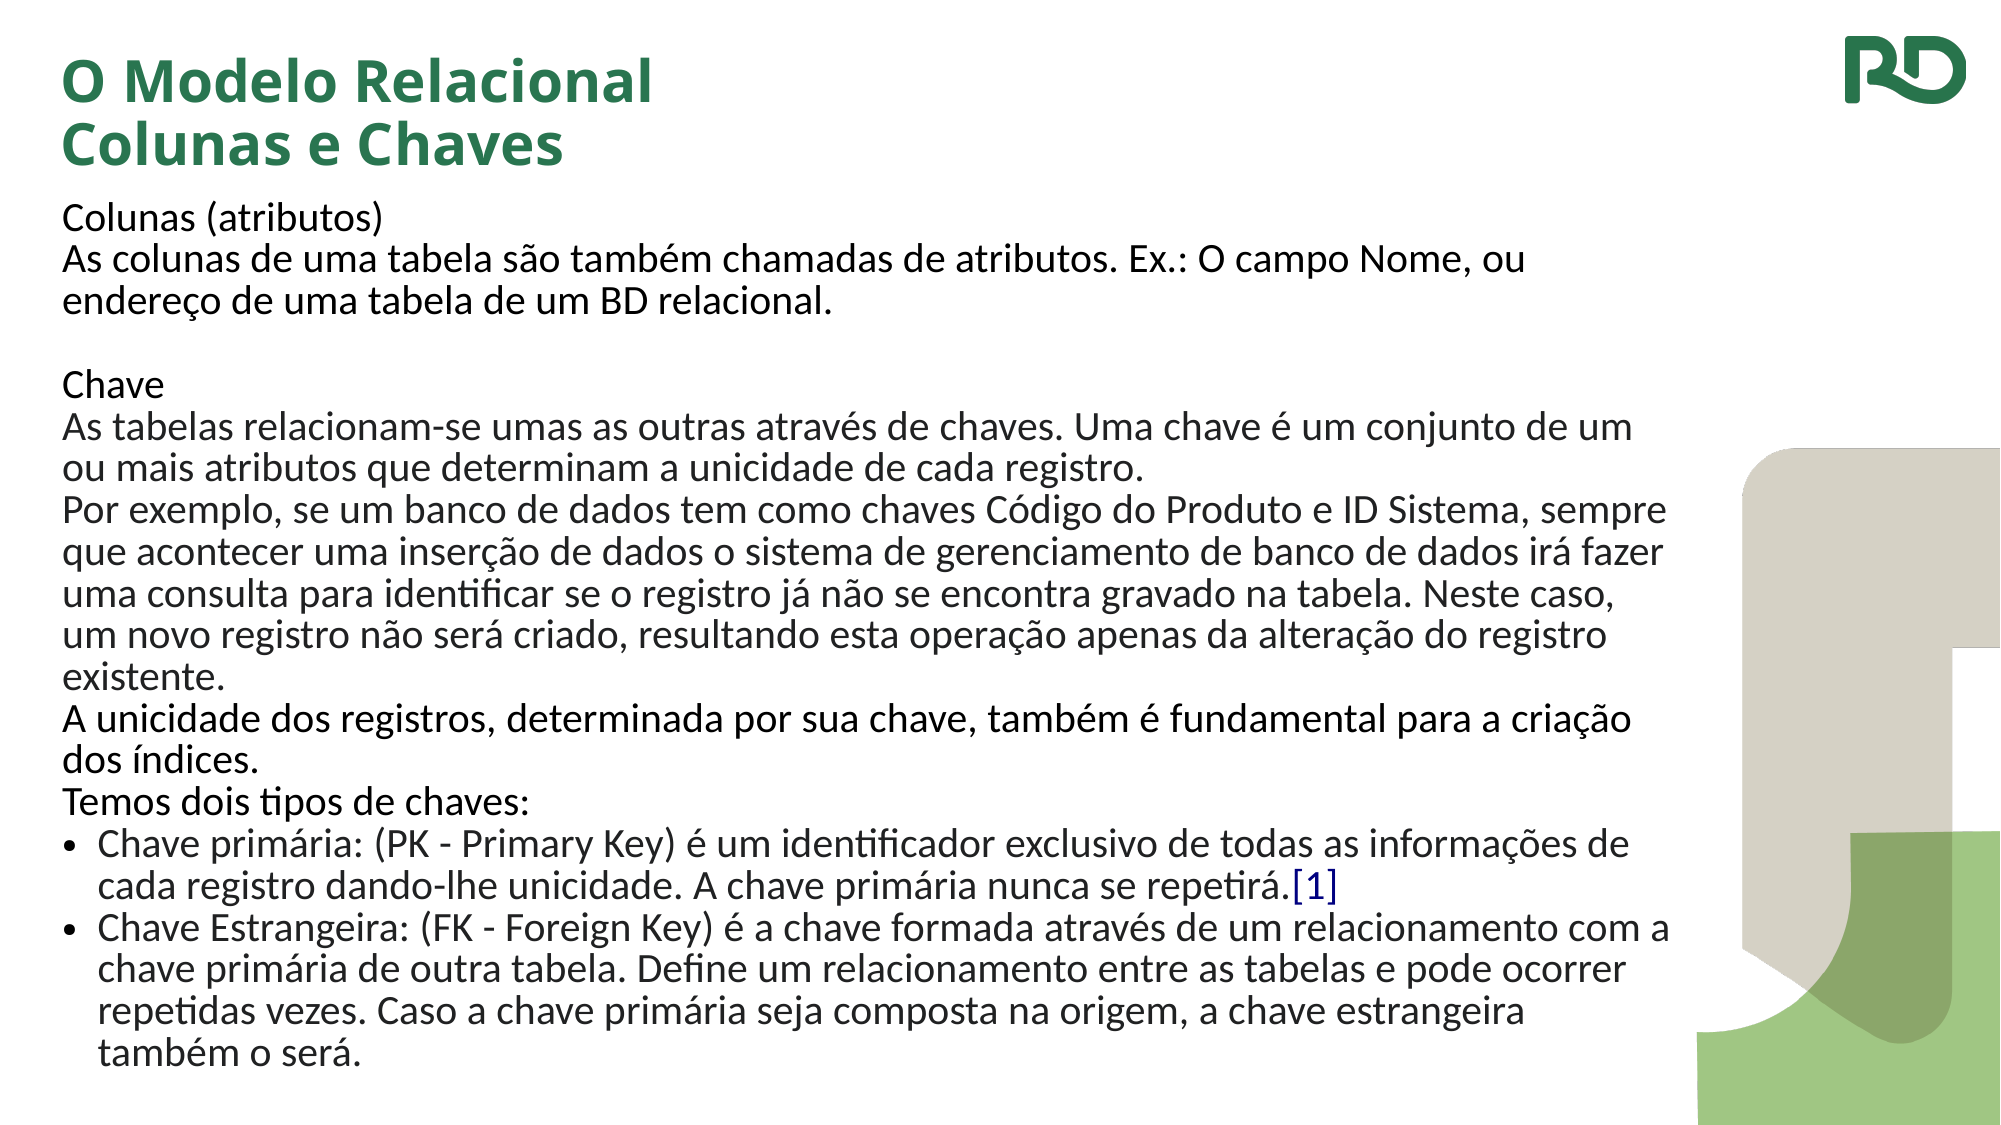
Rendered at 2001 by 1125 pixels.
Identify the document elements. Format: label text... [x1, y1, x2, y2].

picture [1683, 416, 2000, 1125]
text_box O Modelo Relacional Colunas e Chaves [45, 45, 1489, 193]
text_box Colunas (atributos) As colunas de uma tabela são também chamadas de atributos. Ex.: O campo Nome, ou endereço de uma tabela de um BD relacional. Chave As tabelas relacionam-se umas as outras através de chaves. Uma chave é um conjunto de um ou mais atributos que determinam a unicidade de cada registro. Por exemplo, se um banco de dados tem como chaves Código do Produto e ID Sistema, sempre que acontecer uma inserção de dados o sistema de gerenciamento de banco de dados irá fazer uma consulta para identificar se o registro já não se encontra gravado na tabela. Neste caso, um novo registro não será criado, resultando esta operação apenas da alteração do registro existente. A unicidade dos registros, determinada por sua chave, também é fundamental para a criação dos índices. Temos dois tipos de chaves: Chave primária: (PK - Primary Key) é um identificador exclusivo de todas as informações de cada registro dando-lhe unicidade. A chave primária nunca se repetirá.[1] Chave Estrangeira: (FK - Foreign Key) é a chave formada através de um relacionamento com a chave primária de outra tabela. Define um relacionamento entre as tabelas e pode ocorrer repetidas vezes. Caso a chave primária seja composta na origem, a chave estrangeira também o será. [47, 192, 1689, 1087]
